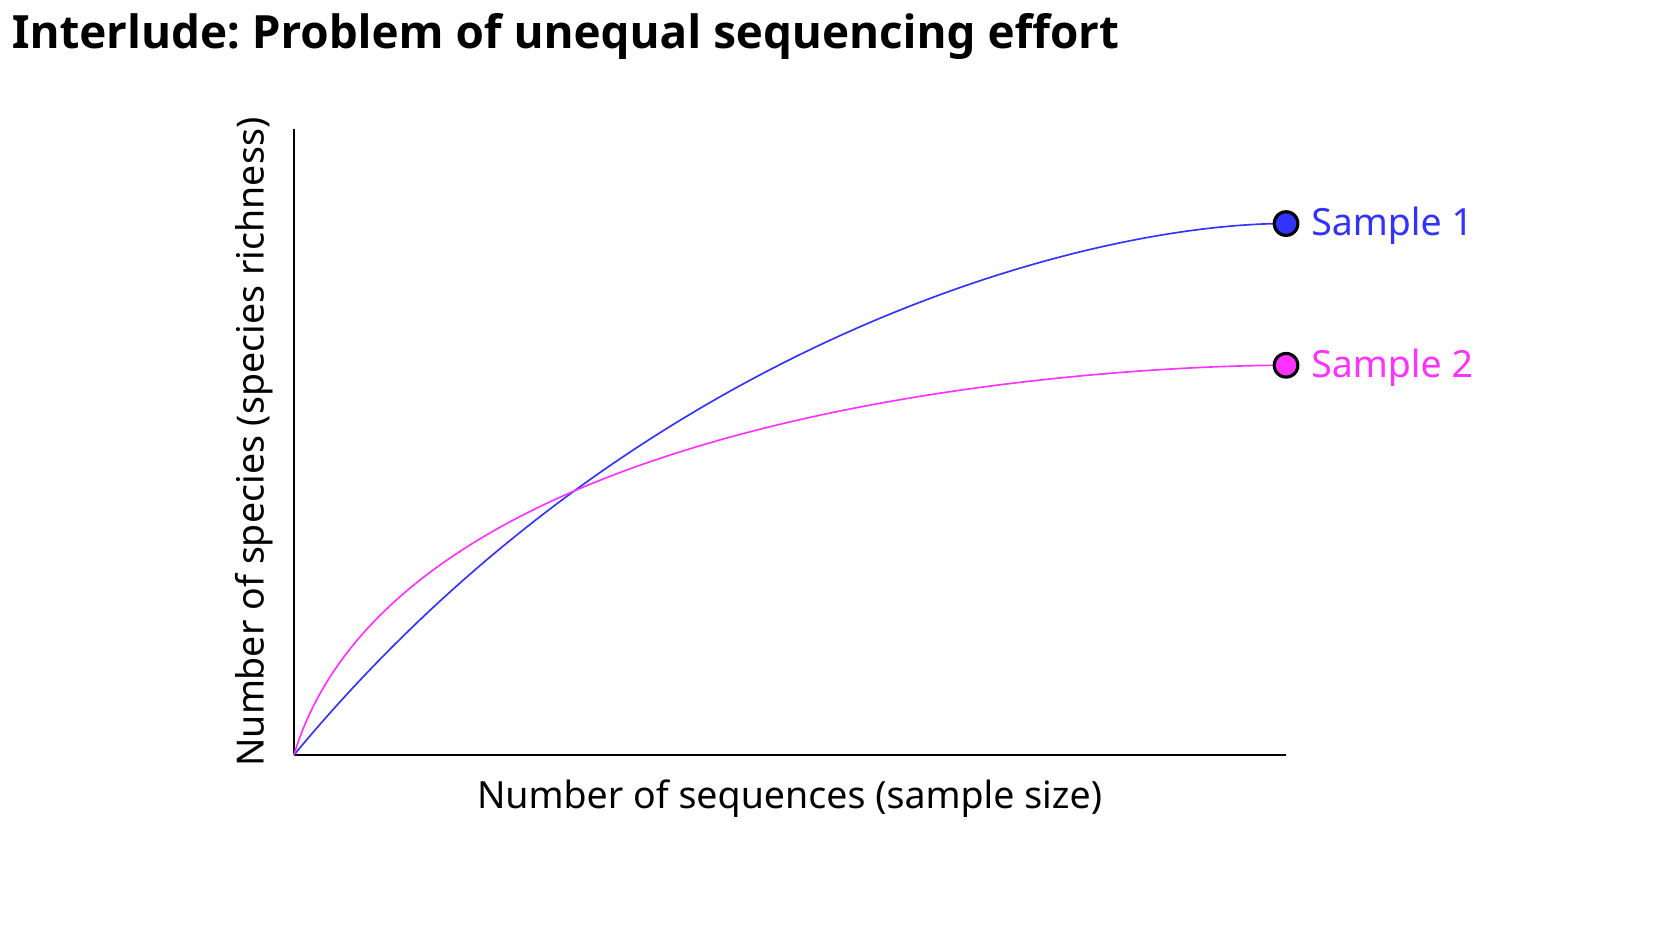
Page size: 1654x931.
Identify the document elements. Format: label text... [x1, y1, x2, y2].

text_box [1274, 353, 1298, 378]
text_box Number of species (species richness) [216, 102, 283, 782]
text_box Sample 1 [1296, 188, 1489, 254]
text_box Sample 2 [1296, 329, 1489, 396]
text_box [1274, 211, 1298, 236]
title Interlude: Problem of unequal sequencing effort [11, 0, 1642, 130]
text_box Number of sequences (sample size) [462, 760, 1118, 827]
